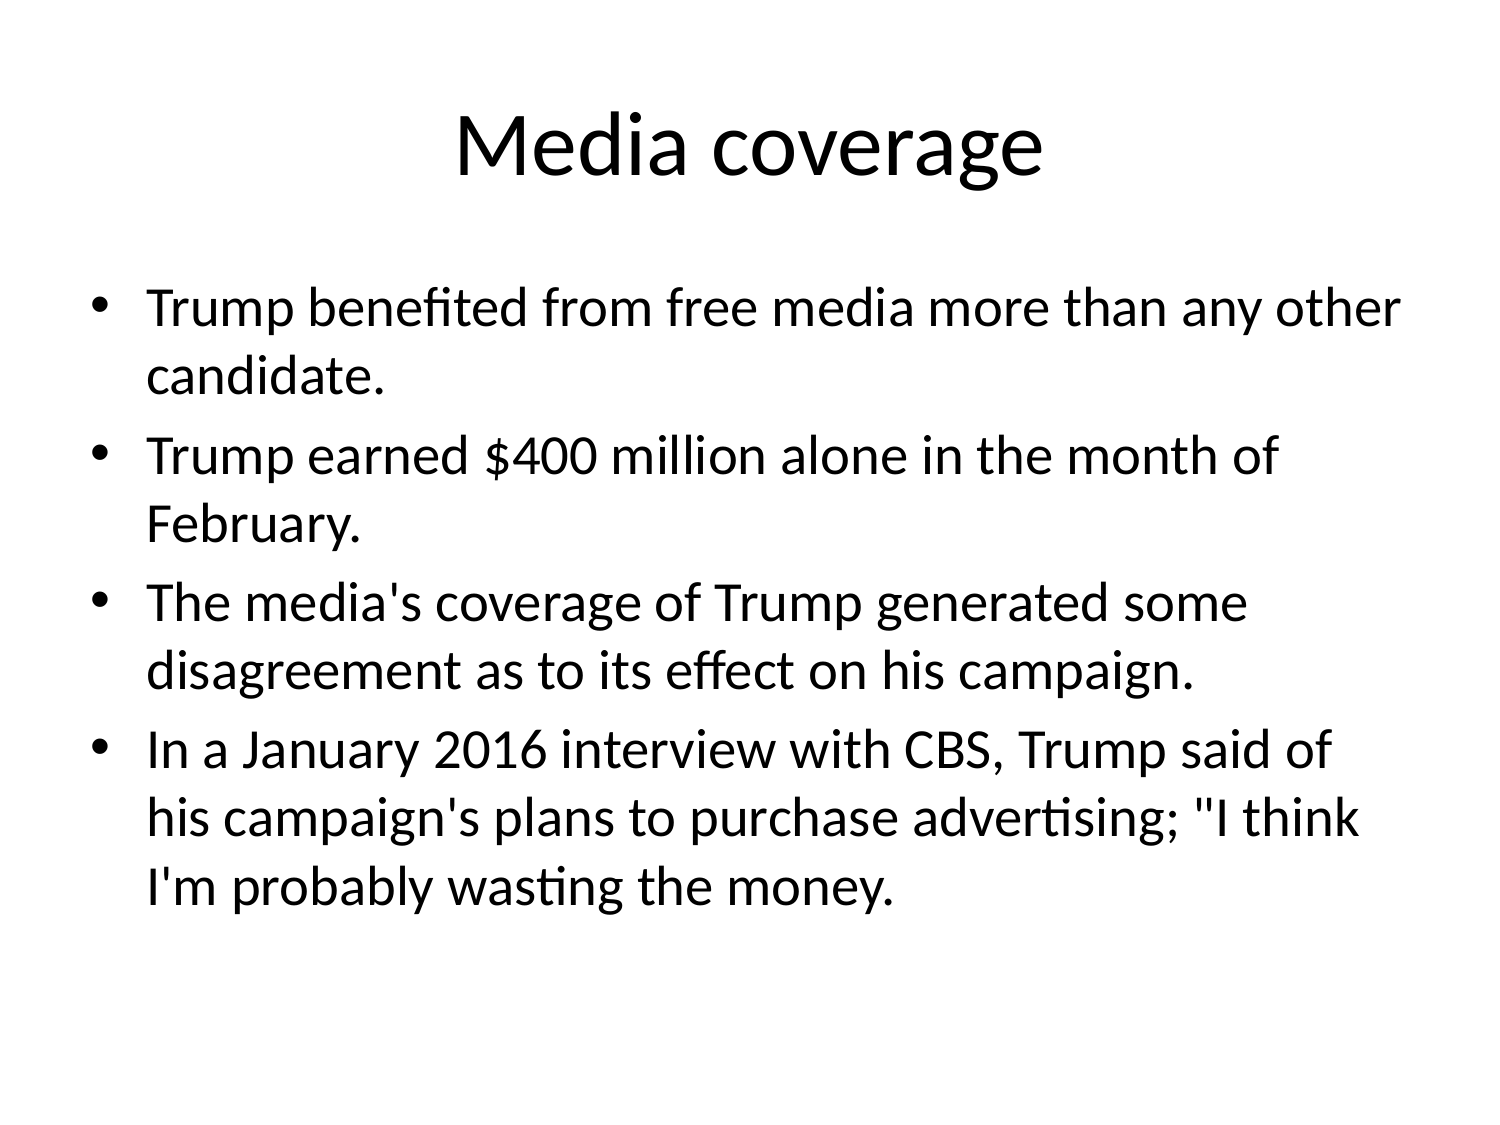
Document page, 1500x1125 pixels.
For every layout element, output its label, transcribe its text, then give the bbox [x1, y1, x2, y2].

title Media coverage [75, 45, 1425, 233]
list Trump benefited from free media more than any other candidate. Trump earned $400 million alone in the month of February. The media's coverage of Trump generated some disagreement as to its effect on his campaign. In a January 2016 interview with CBS, Trump said of his campaign's plans to purchase advertising; "I think I'm probably wasting the money. [75, 262, 1425, 1005]
